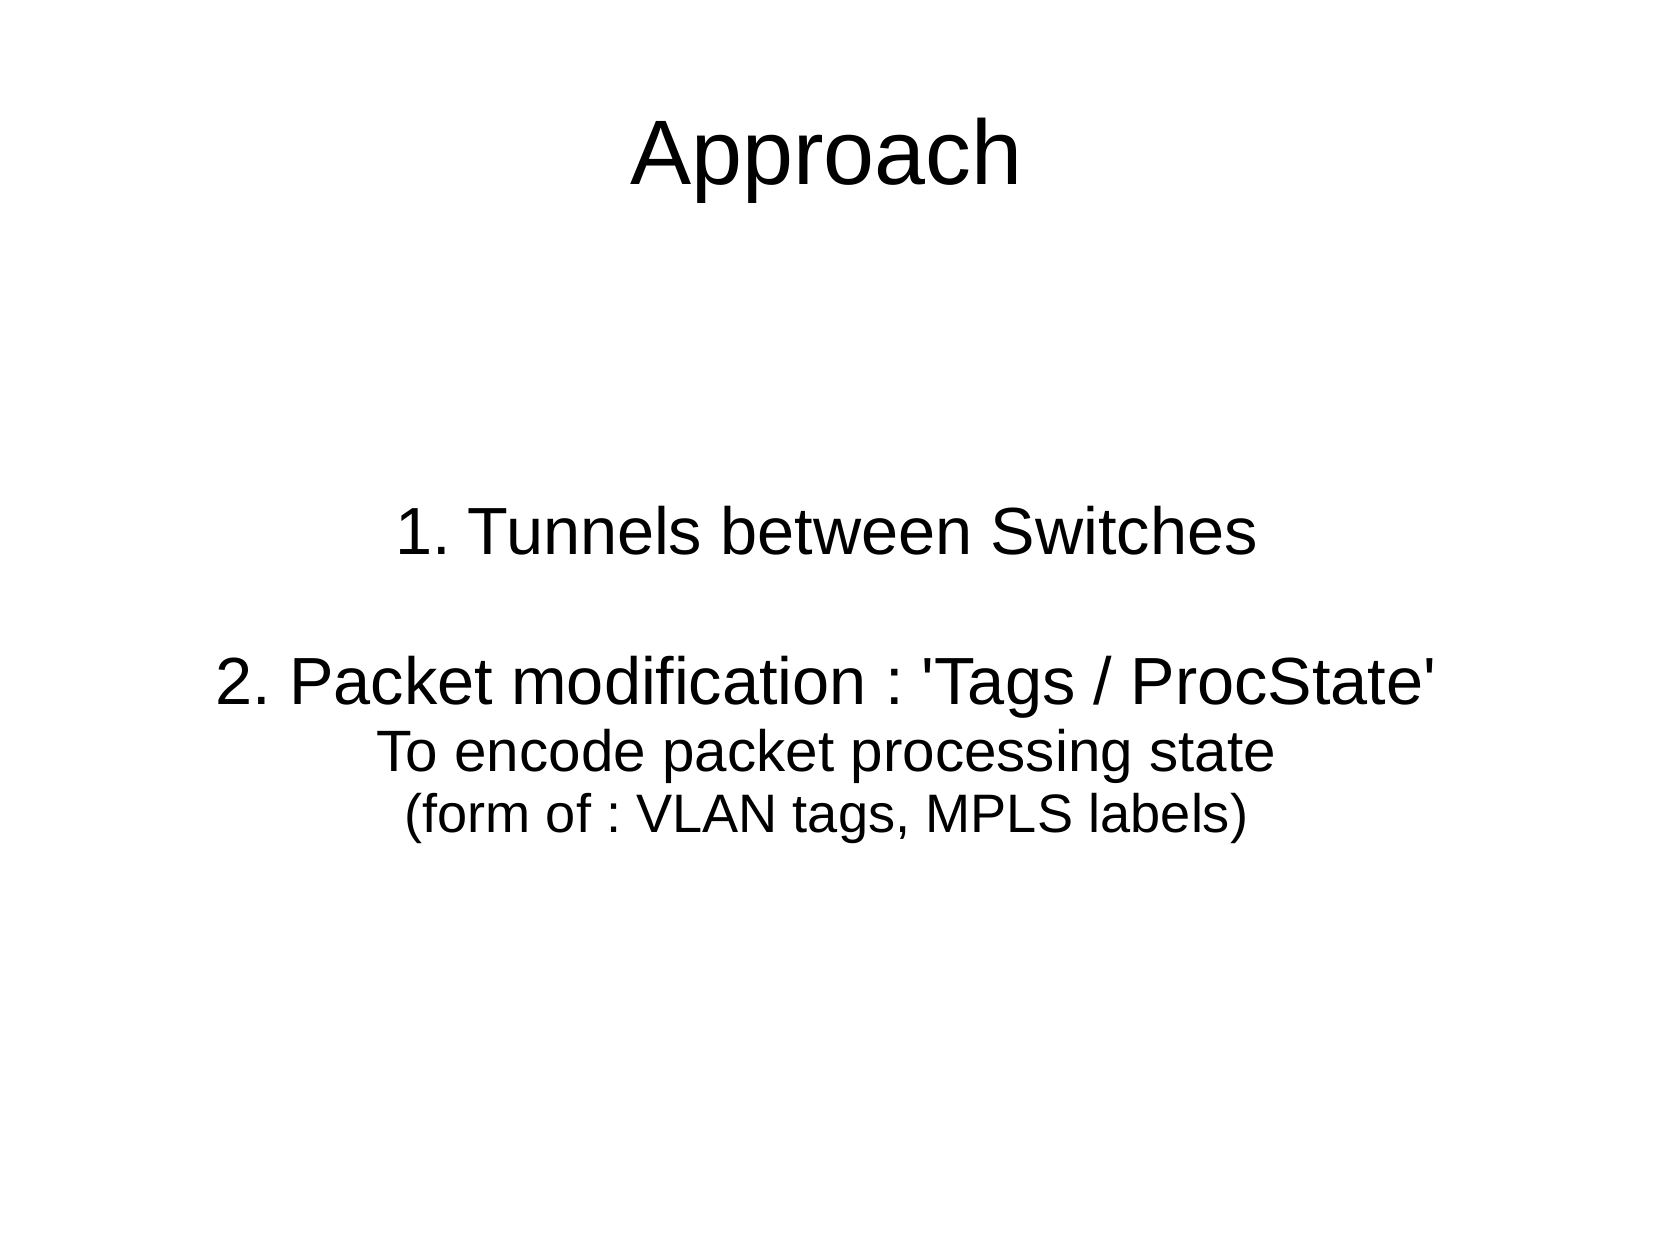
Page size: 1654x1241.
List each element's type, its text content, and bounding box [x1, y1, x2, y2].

subtitle 1. Tunnels between Switches 2. Packet modification : 'Tags / ProcState' To encode packet processing state (form of : VLAN tags, MPLS labels) [82, 290, 1571, 1109]
title Approach [82, 49, 1571, 257]
